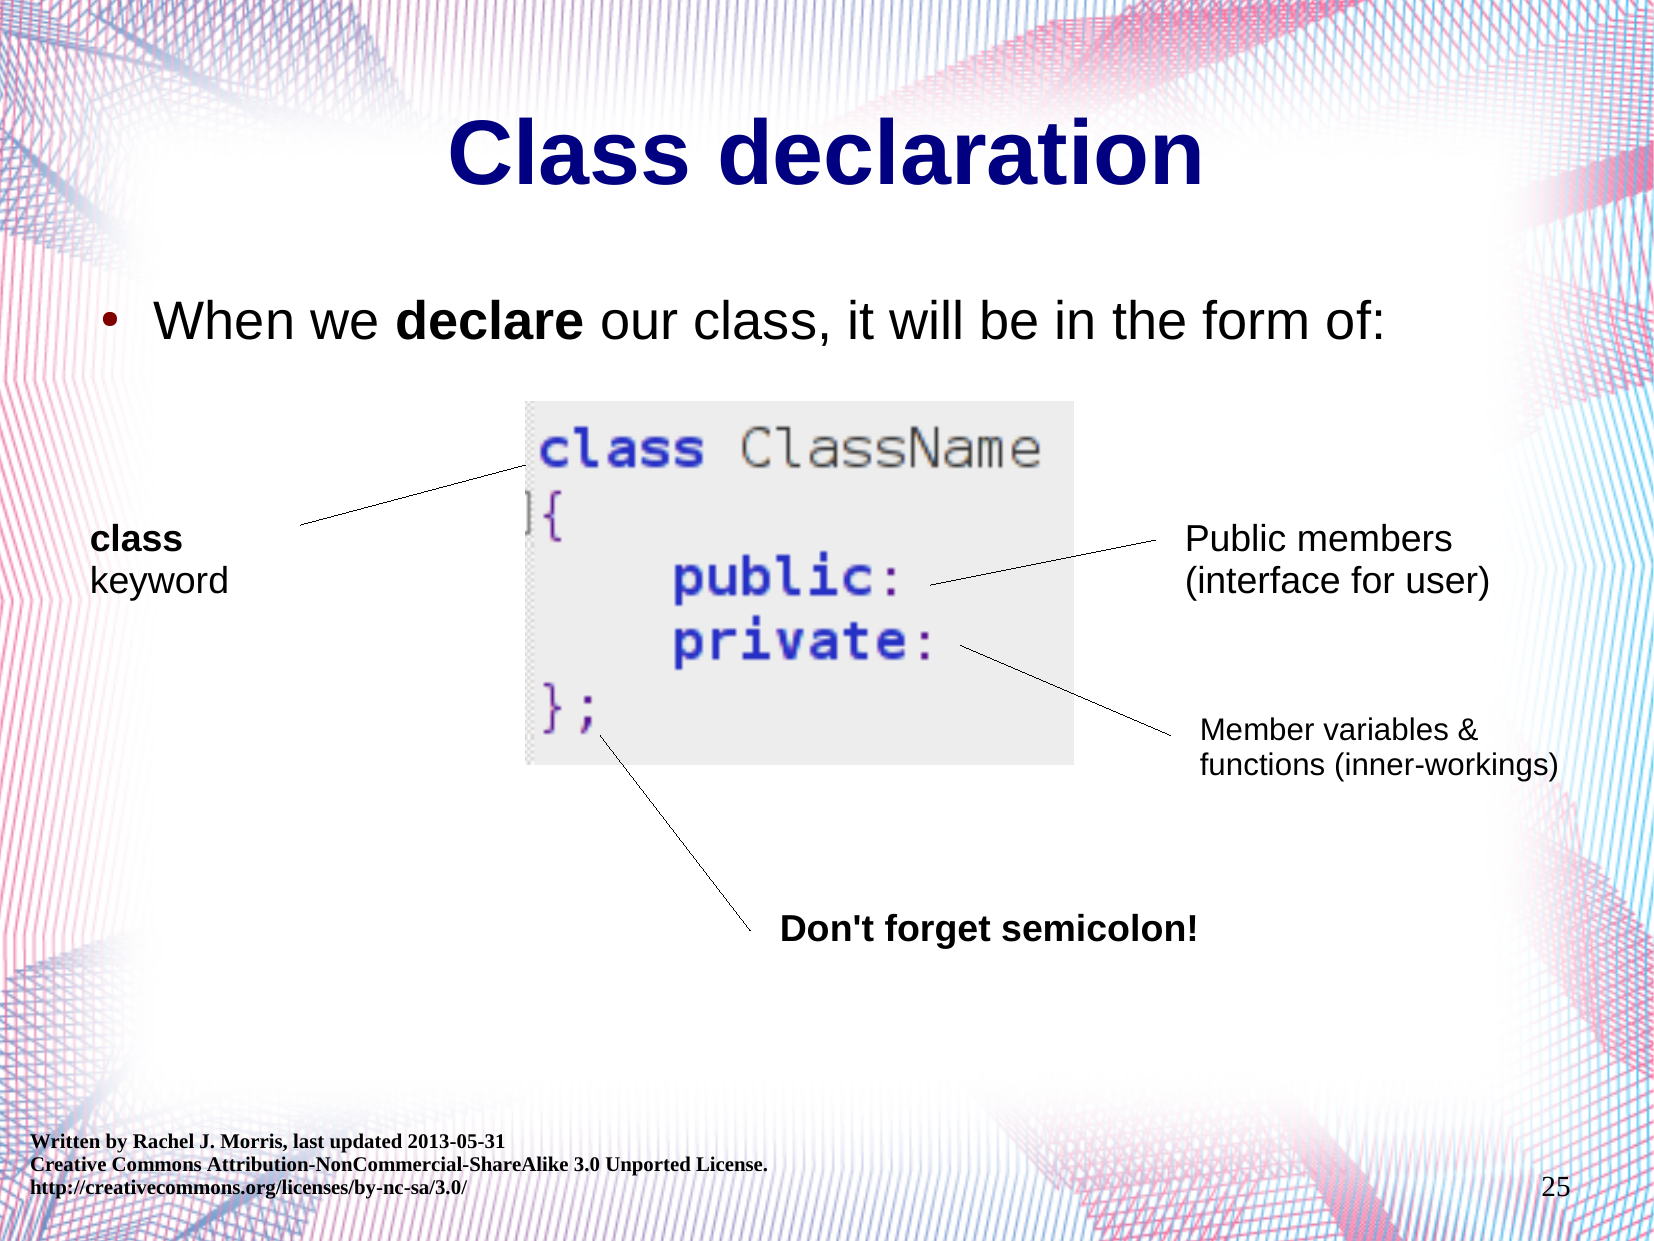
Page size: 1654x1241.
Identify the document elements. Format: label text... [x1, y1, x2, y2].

text_box Member variables & functions (inner-workings) [1185, 705, 1591, 790]
text_box Don't forget semicolon! [765, 900, 1276, 957]
text_box class keyword [75, 510, 286, 609]
title Class declaration [82, 49, 1571, 257]
list When we declare our class, it will be in the form of: [82, 290, 1571, 451]
text_box Public members (interface for user) [1170, 510, 1561, 609]
picture [0, 0, 1654, 1241]
